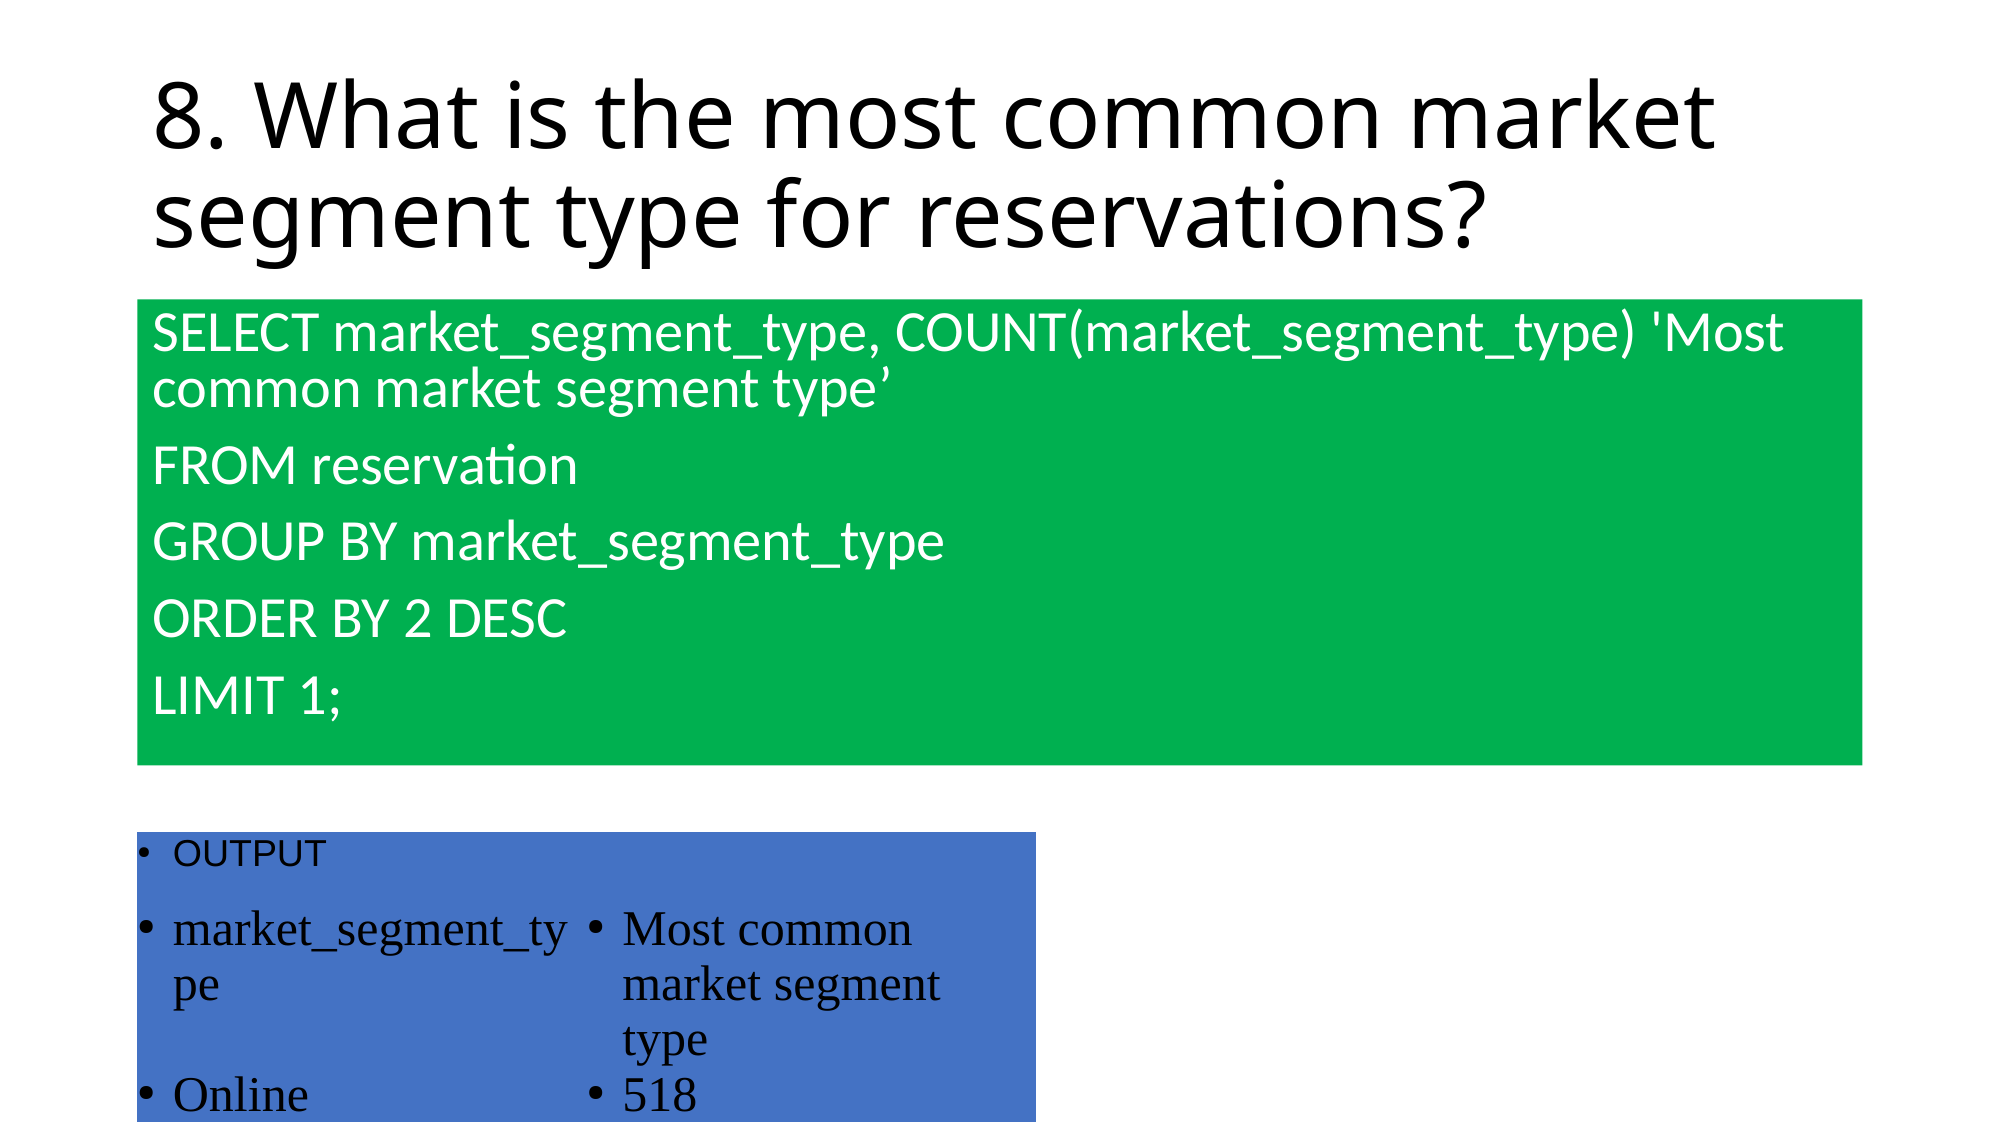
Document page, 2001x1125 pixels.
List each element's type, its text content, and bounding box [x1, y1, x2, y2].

table_header [587, 832, 1036, 901]
title 8. What is the most common market segment type for reservations? [137, 59, 1863, 278]
table_cell Most common market segment type [587, 901, 1036, 1066]
table_header OUTPUT [137, 832, 587, 901]
table_cell 518 [587, 1066, 1036, 1122]
table_cell Online [137, 1066, 587, 1122]
list SELECT market_segment_type, COUNT(market_segment_type) 'Most common market segment type’ FROM reservation GROUP BY market_segment_type ORDER BY 2 DESC LIMIT 1; [137, 299, 1863, 766]
table_cell market_segment_type [137, 901, 587, 1066]
